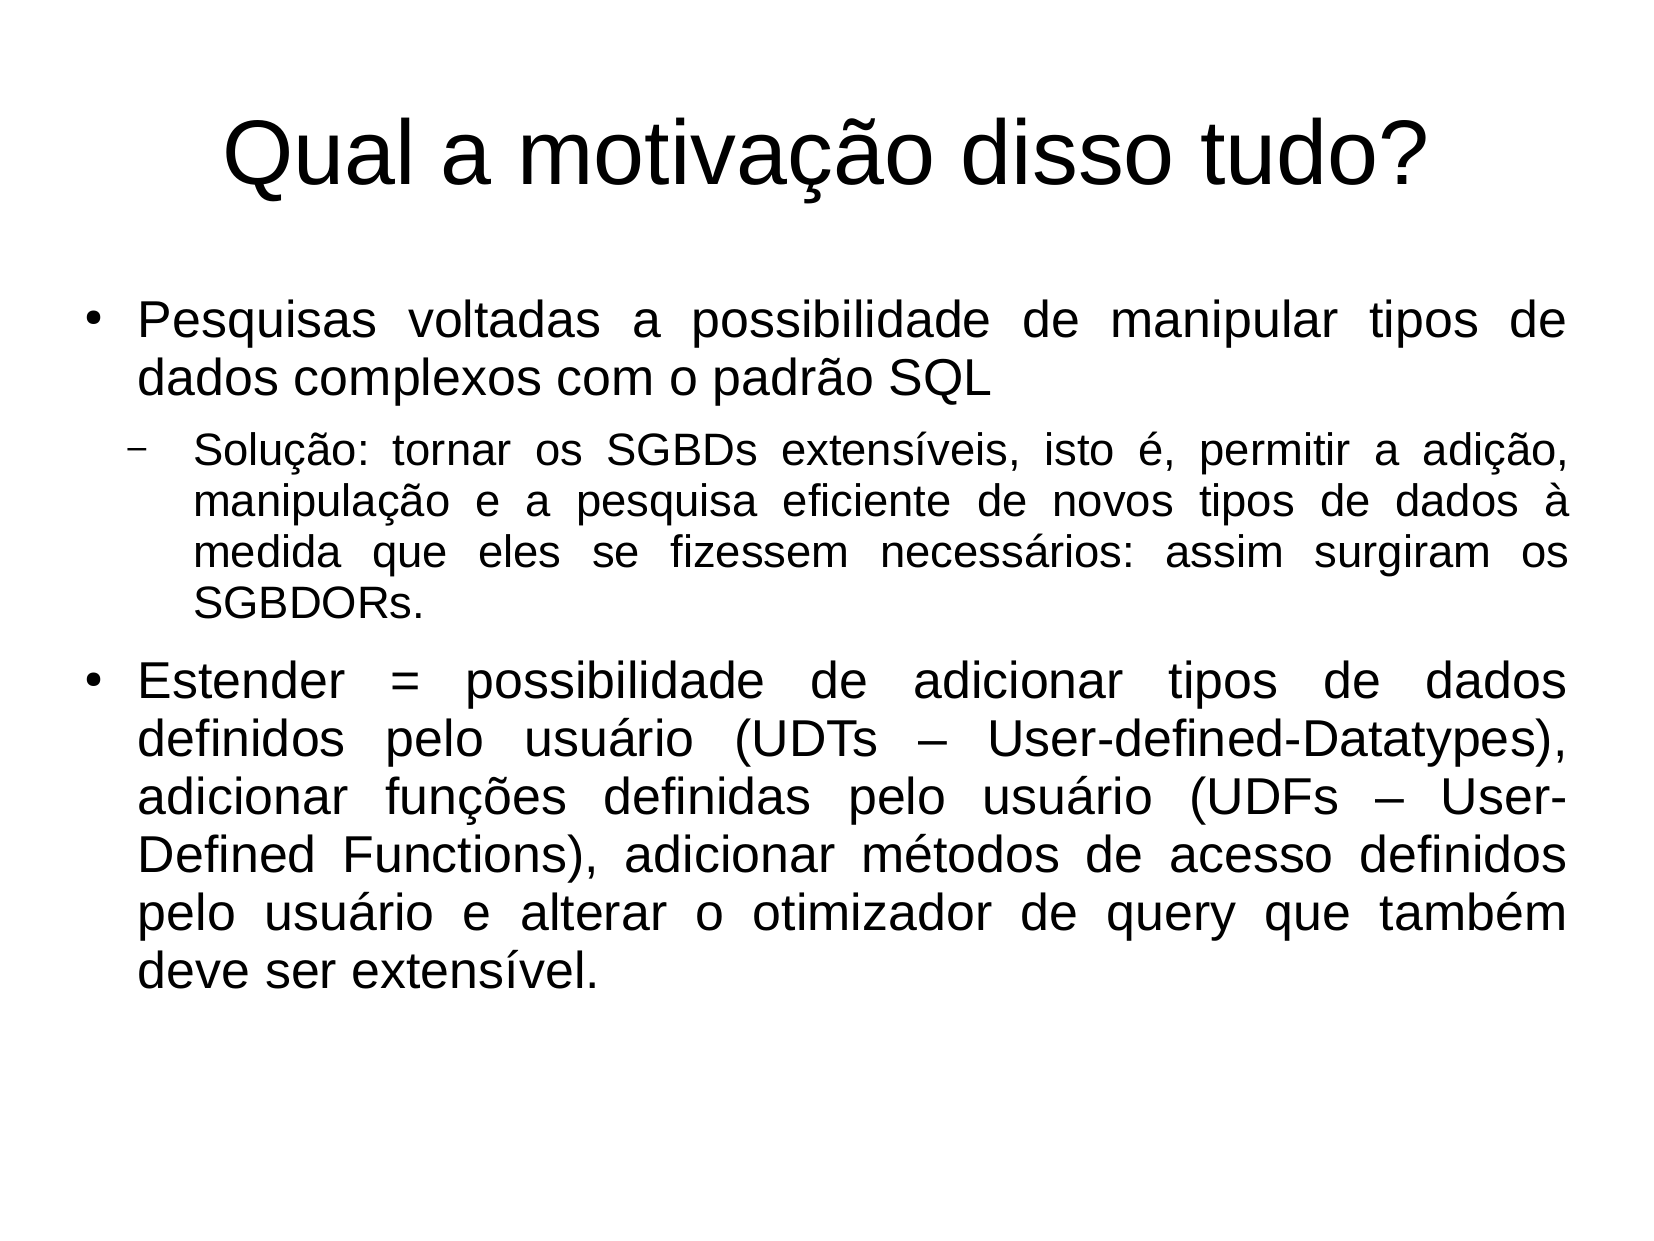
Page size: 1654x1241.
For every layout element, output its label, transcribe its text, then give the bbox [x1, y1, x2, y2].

list Pesquisas voltadas a possibilidade de manipular tipos de dados complexos com o padrão SQL Solução: tornar os SGBDs extensíveis, isto é, permitir a adição, manipulação e a pesquisa eficiente de novos tipos de dados à medida que eles se fizessem necessários: assim surgiram os SGBDORs. Estender = possibilidade de adicionar tipos de dados definidos pelo usuário (UDTs – User-defined-Datatypes), adicionar funções definidas pelo usuário (UDFs – User-Defined Functions), adicionar métodos de acesso definidos pelo usuário e alterar o otimizador de query que também deve ser extensível. [82, 290, 1571, 1010]
title Qual a motivação disso tudo? [82, 49, 1571, 257]
